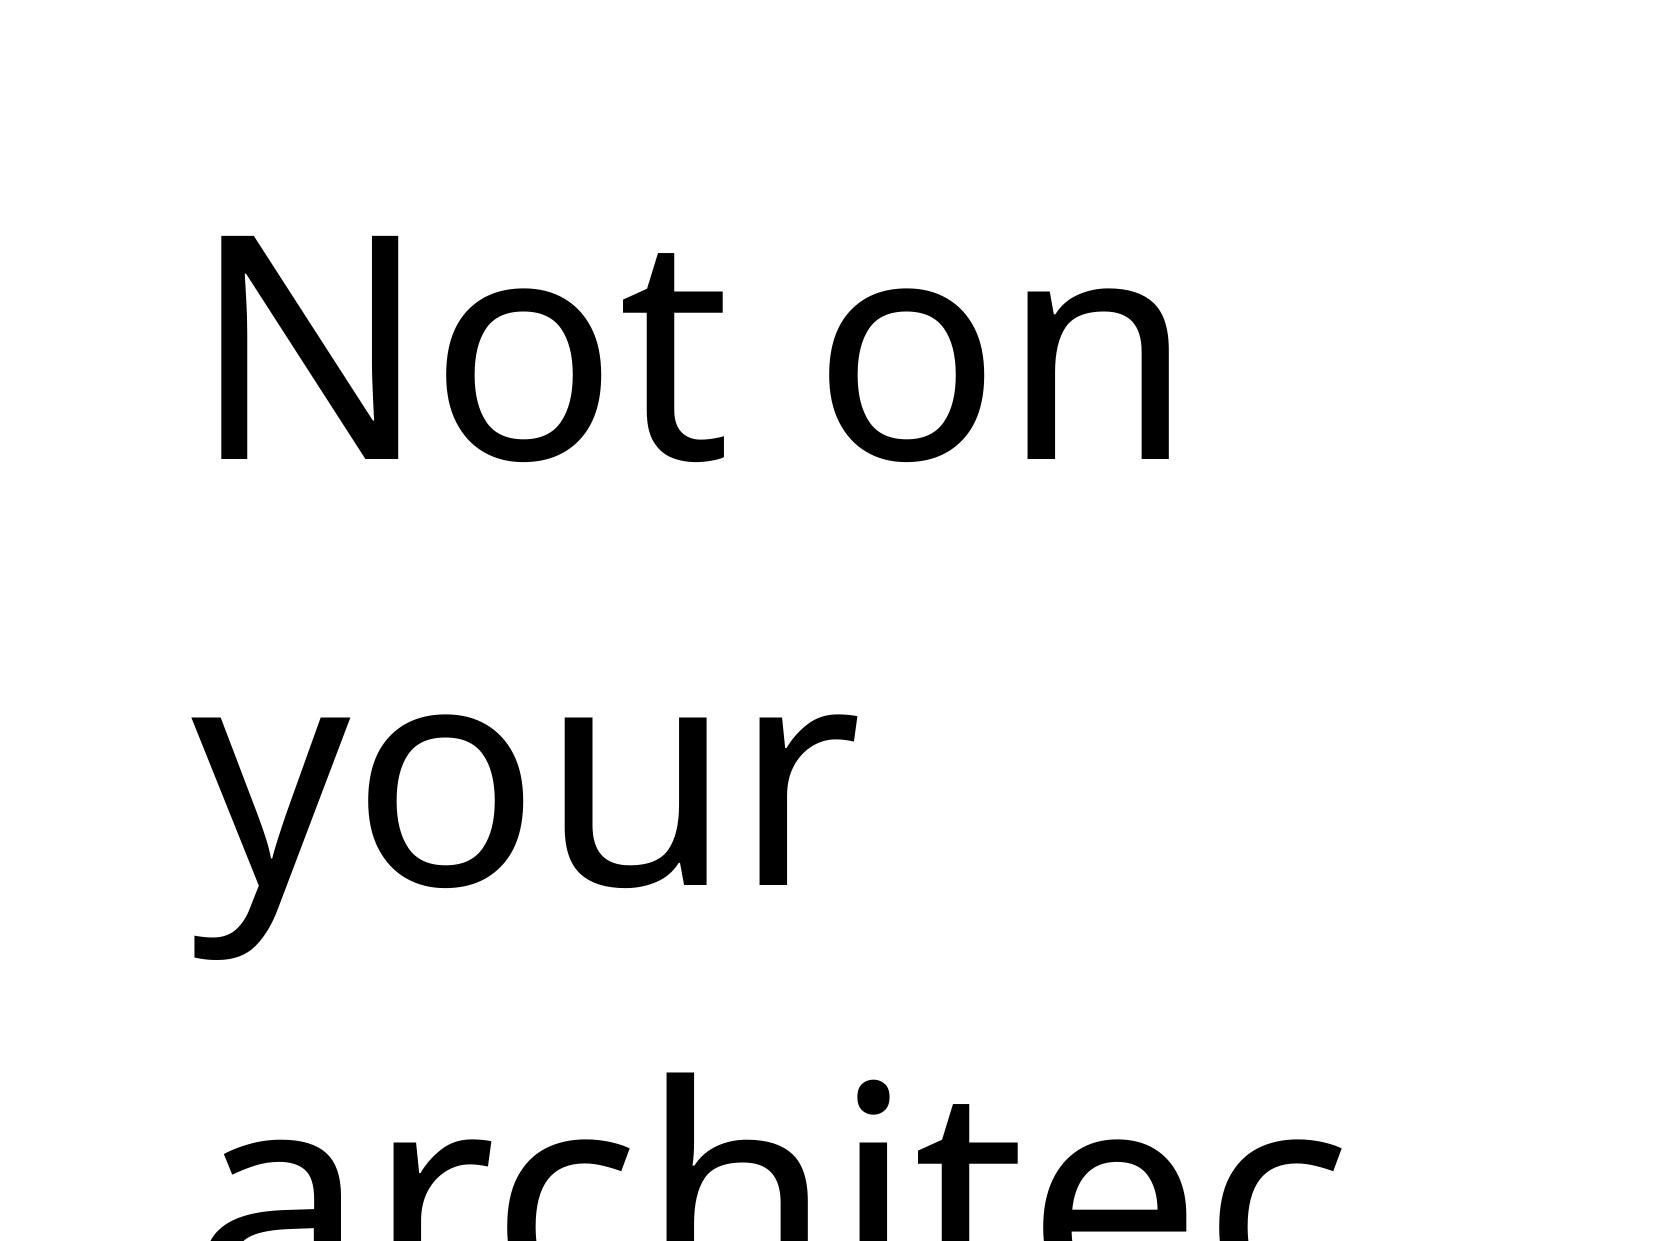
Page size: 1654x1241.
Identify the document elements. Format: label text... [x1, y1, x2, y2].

text_box Not on your architecture [177, 118, 1459, 1123]
